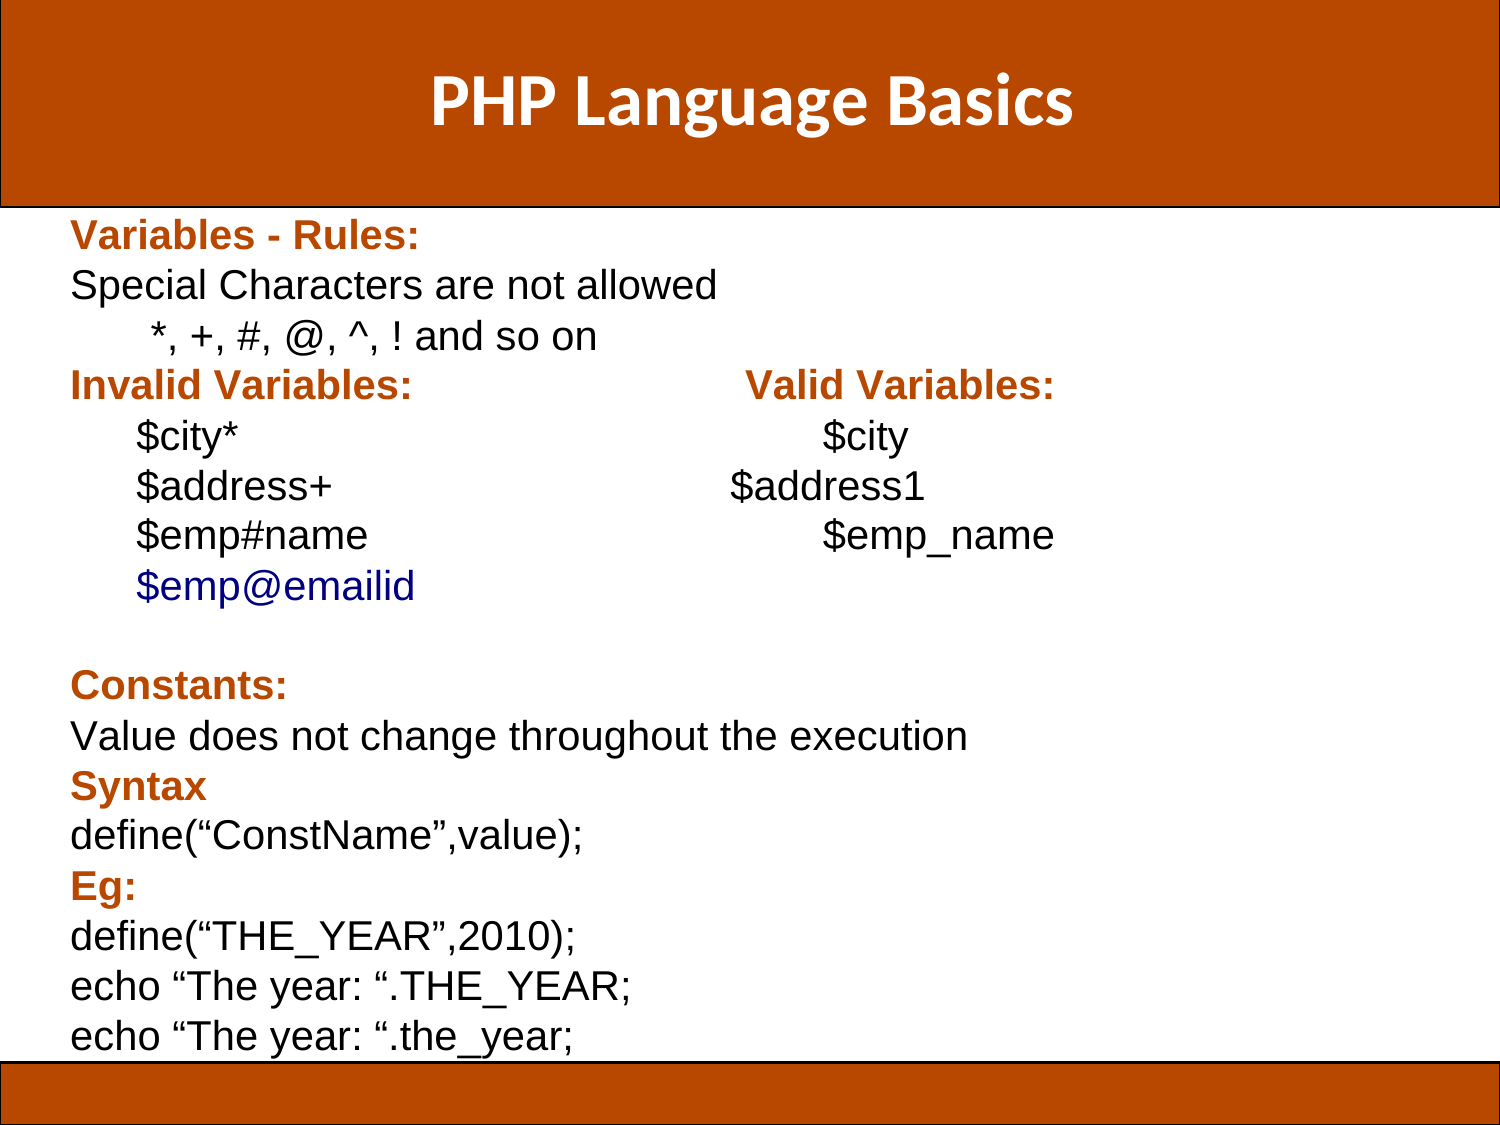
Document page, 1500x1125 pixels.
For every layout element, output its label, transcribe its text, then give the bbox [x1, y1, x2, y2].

text_box PHP Language Basics [295, 60, 1211, 148]
text_box Variables - Rules: Special Characters are not allowed *, +, #, @, ^, ! and so on Invalid Variables: Valid Variables: $city* $city $address+ $address1 $emp#name $emp_name $emp@emailid Constants: Value does not change throughout the execution Syntax define(“ConstName”,value); Eg: define(“THE_YEAR”,2010); echo “The year: “.THE_YEAR; echo “The year: “.the_year; [0, 200, 1419, 1125]
